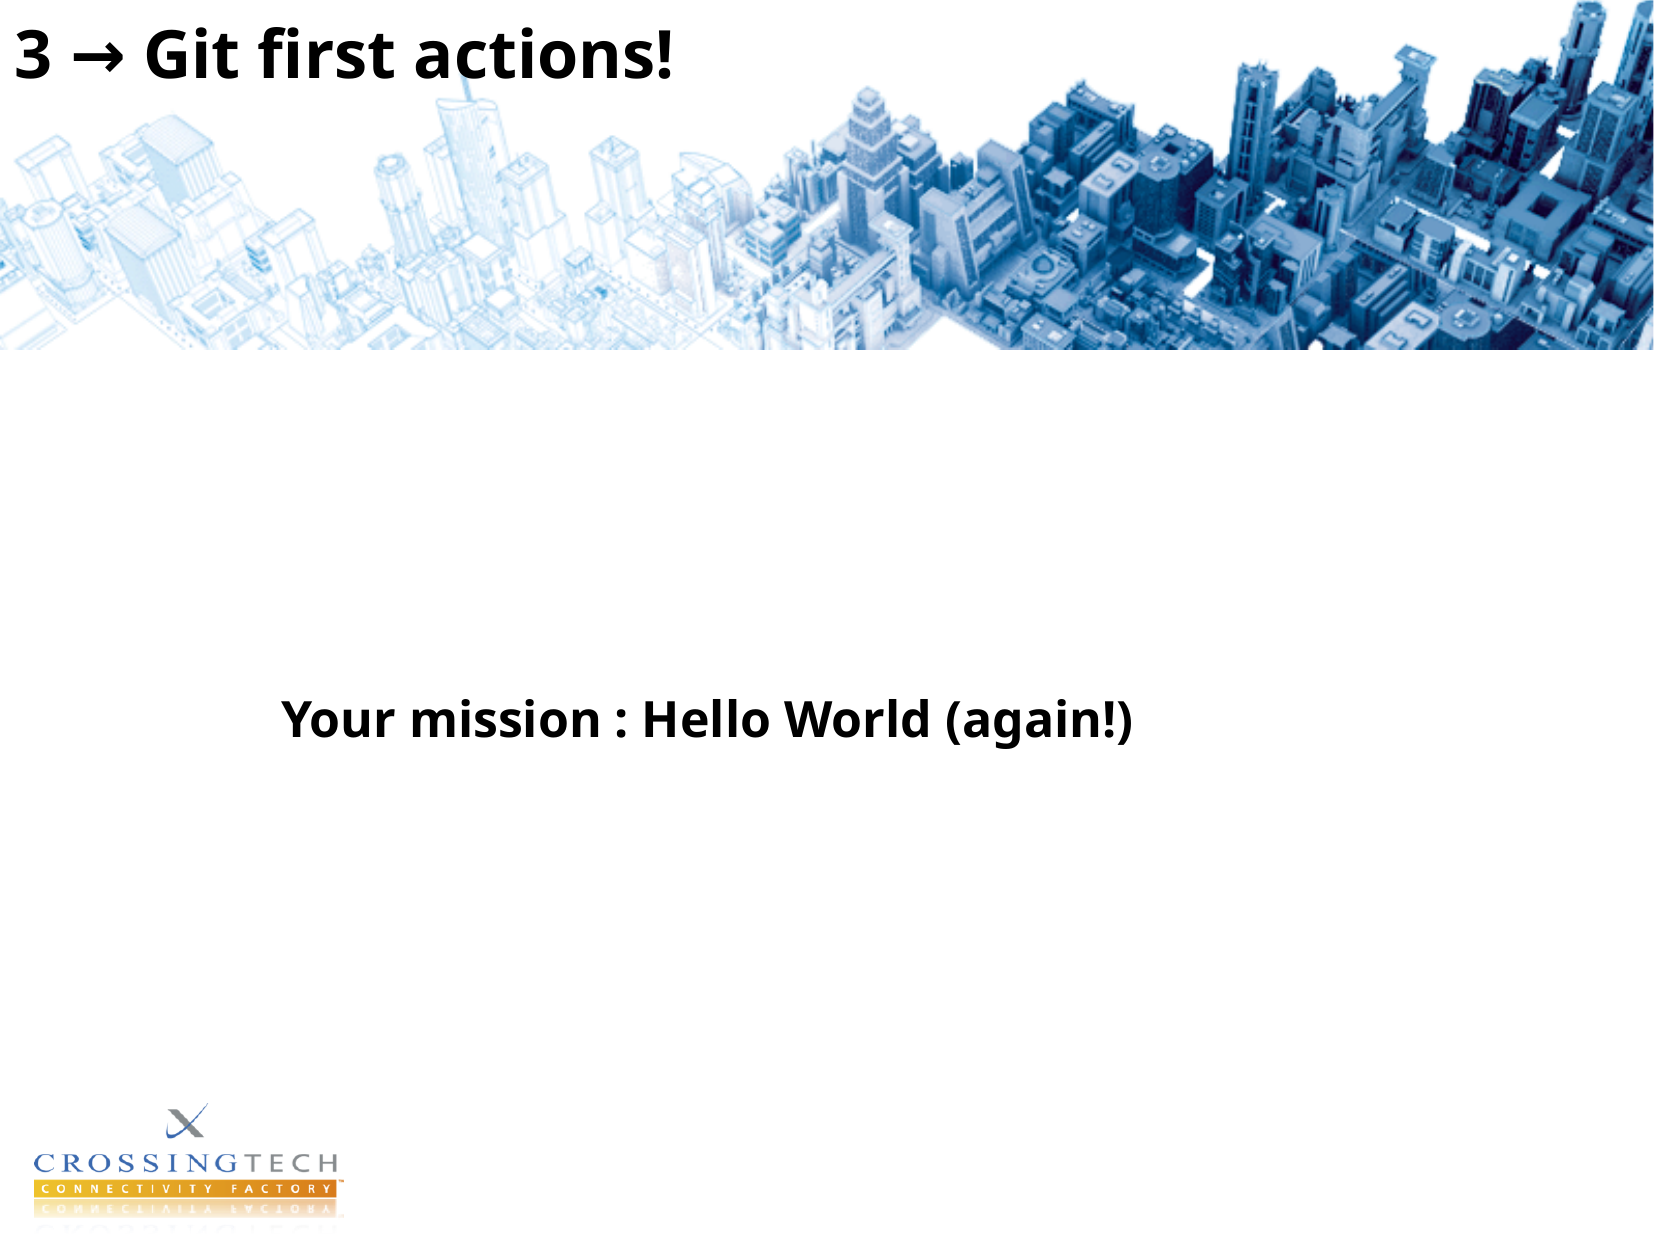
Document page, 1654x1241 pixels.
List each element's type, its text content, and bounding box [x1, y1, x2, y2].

text_box 3 → Git first actions! [0, 0, 913, 93]
picture [34, 1103, 344, 1237]
picture [0, 0, 1654, 350]
text_box Your mission : Hello World (again!) [266, 676, 1351, 751]
